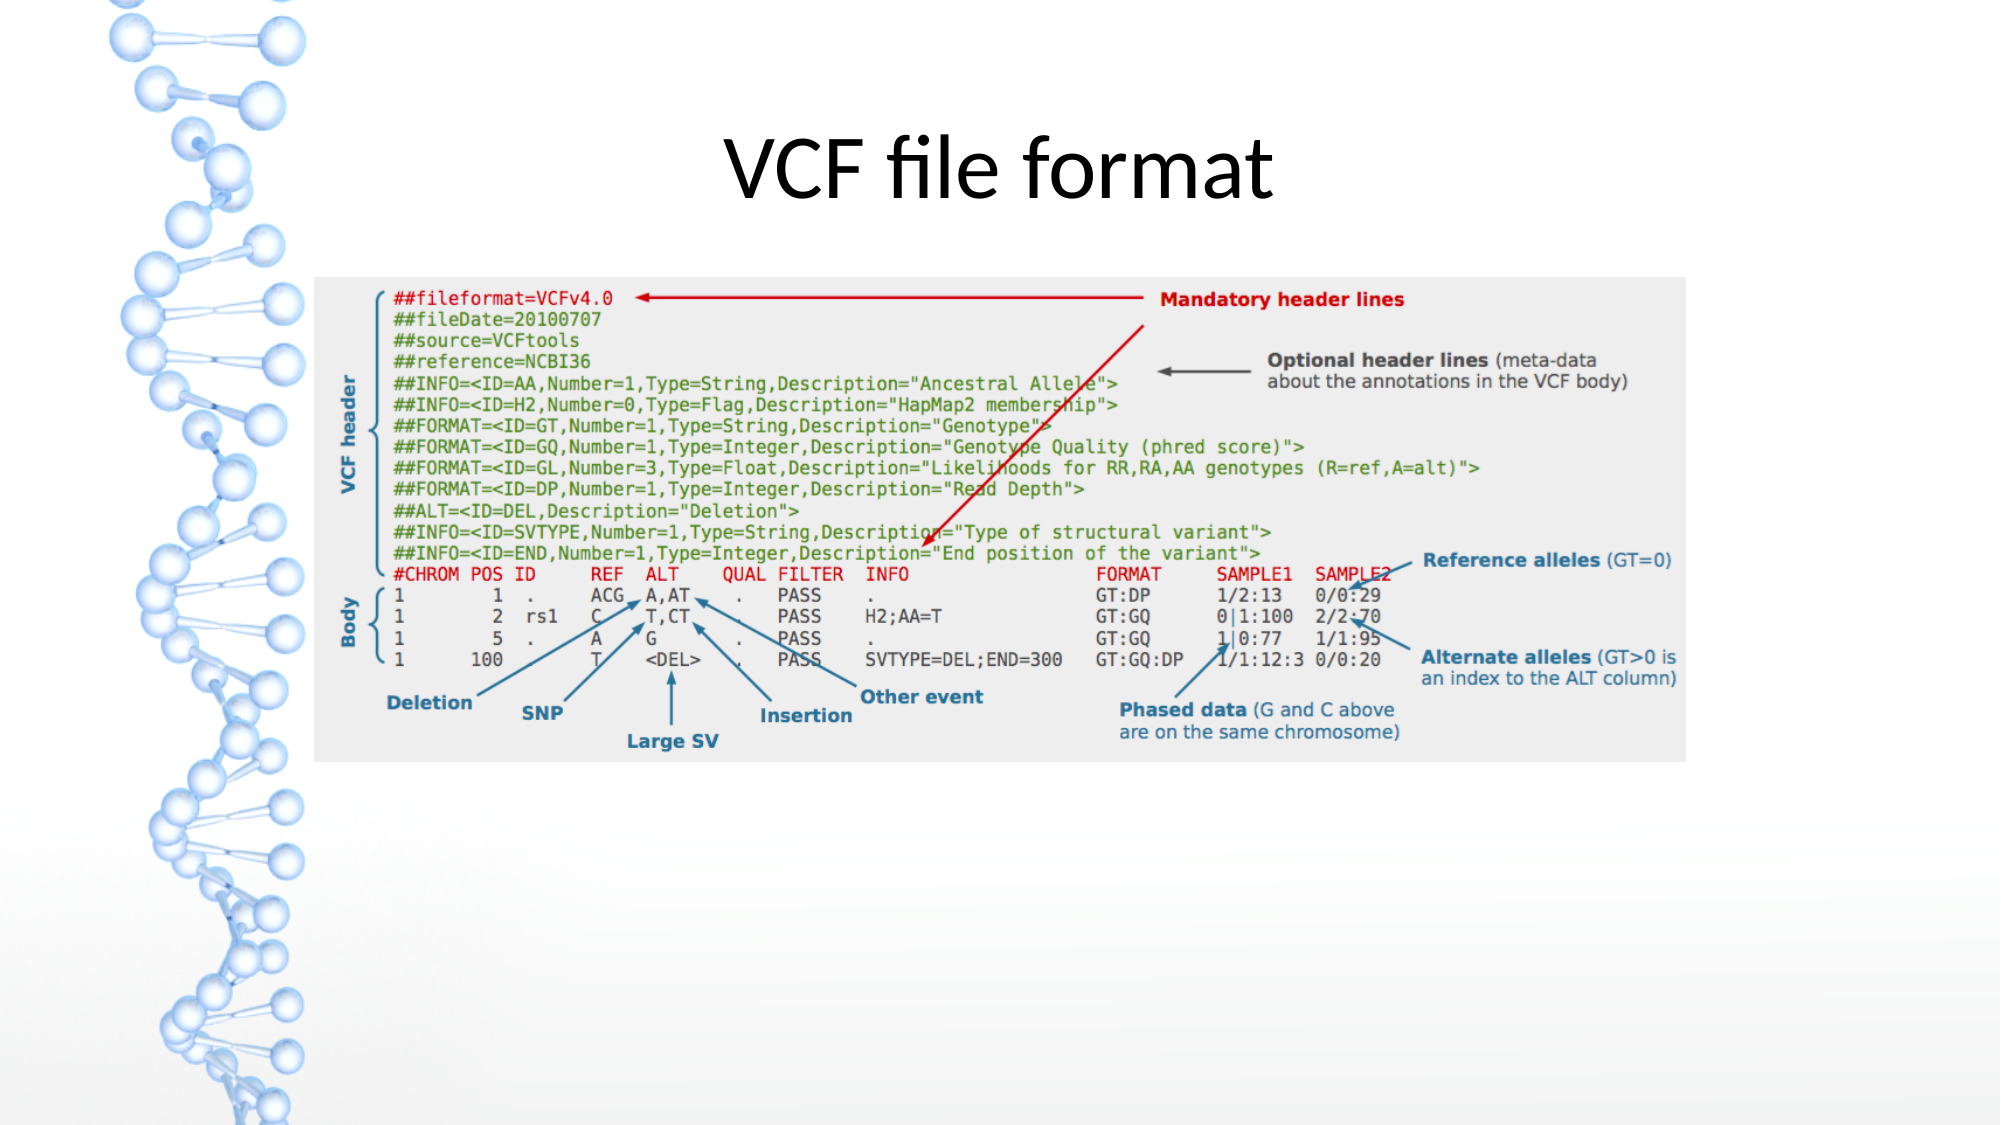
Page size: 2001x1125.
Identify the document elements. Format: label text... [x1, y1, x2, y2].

title VCF file format [137, 59, 1863, 278]
picture [0, 0, 2001, 1125]
